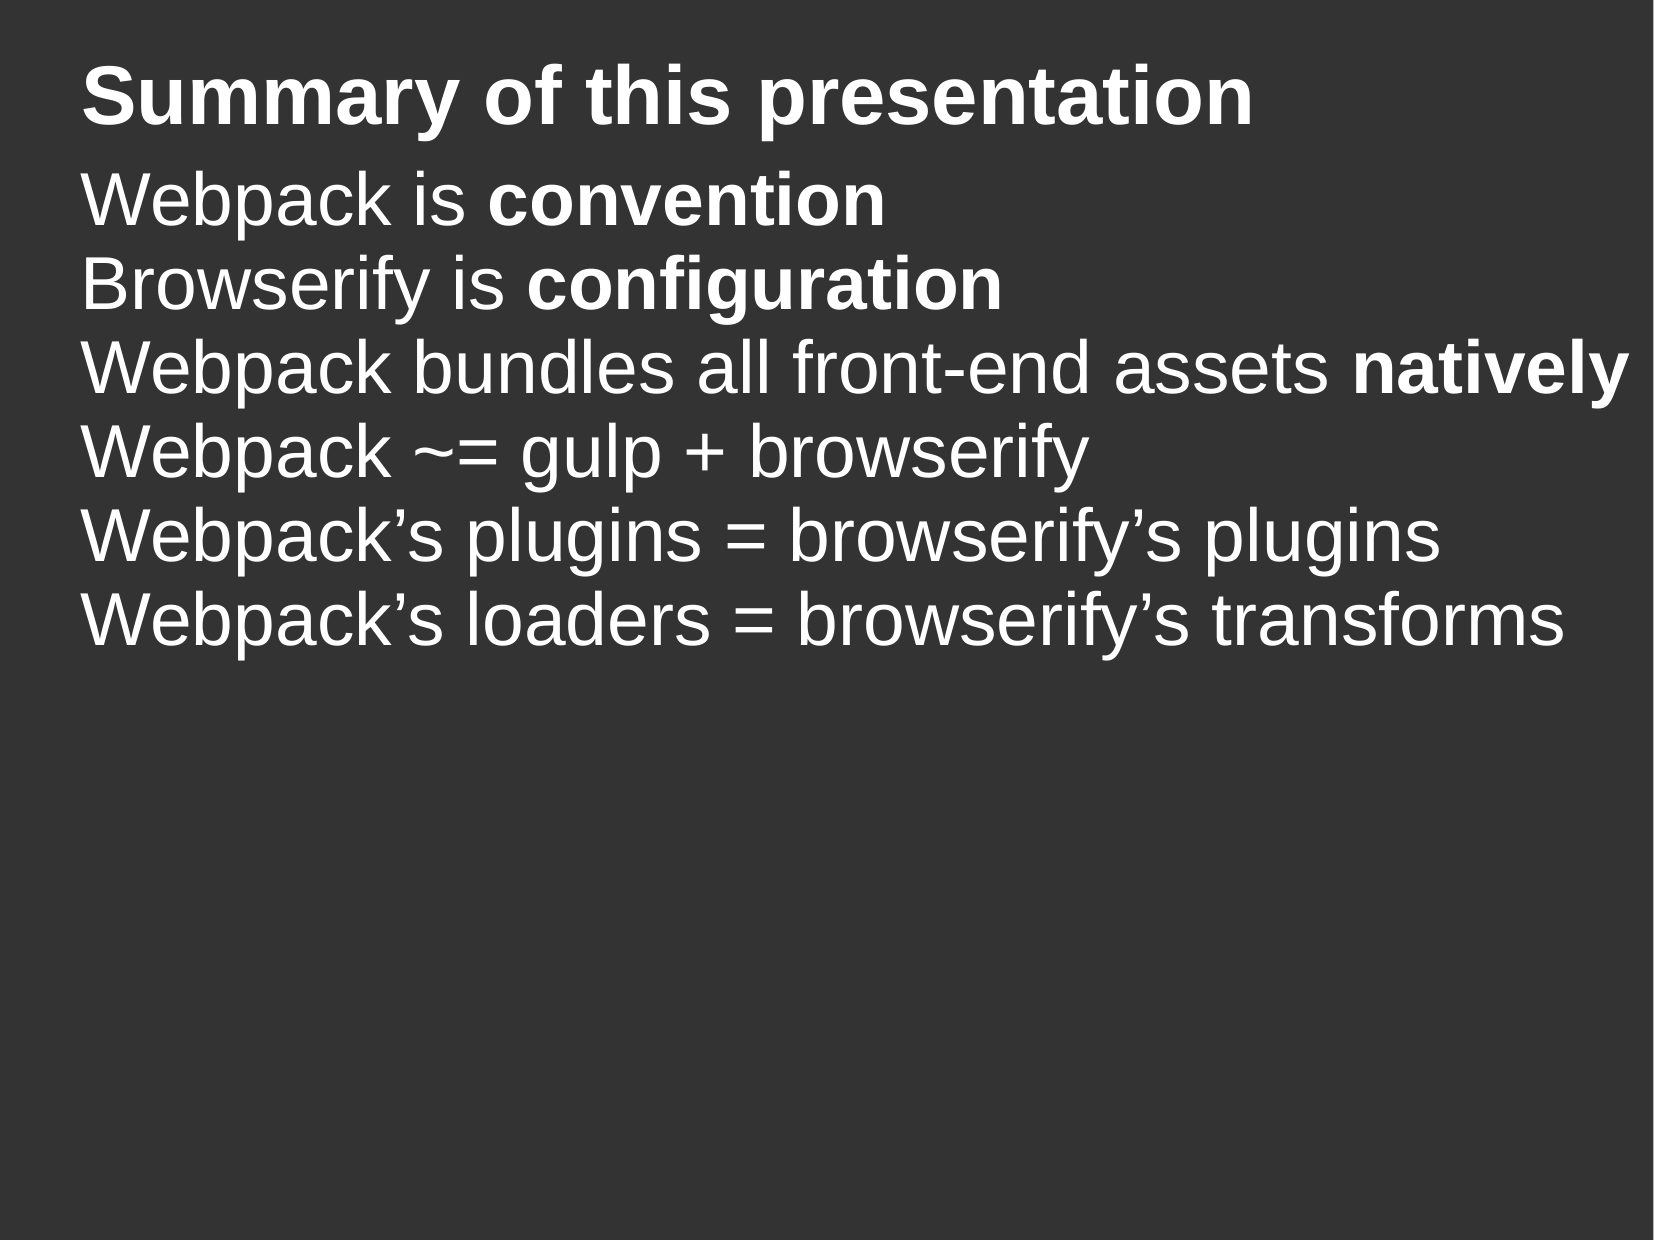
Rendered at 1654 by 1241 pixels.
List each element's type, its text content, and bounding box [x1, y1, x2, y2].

title Webpack is convention Browserify is configuration Webpack bundles all front-end assets natively Webpack ~= gulp + browserify Webpack’s plugins = browserify’s plugins Webpack’s loaders = browserify’s transforms [80, 157, 1654, 773]
title Summary of this presentation [81, 49, 1570, 257]
